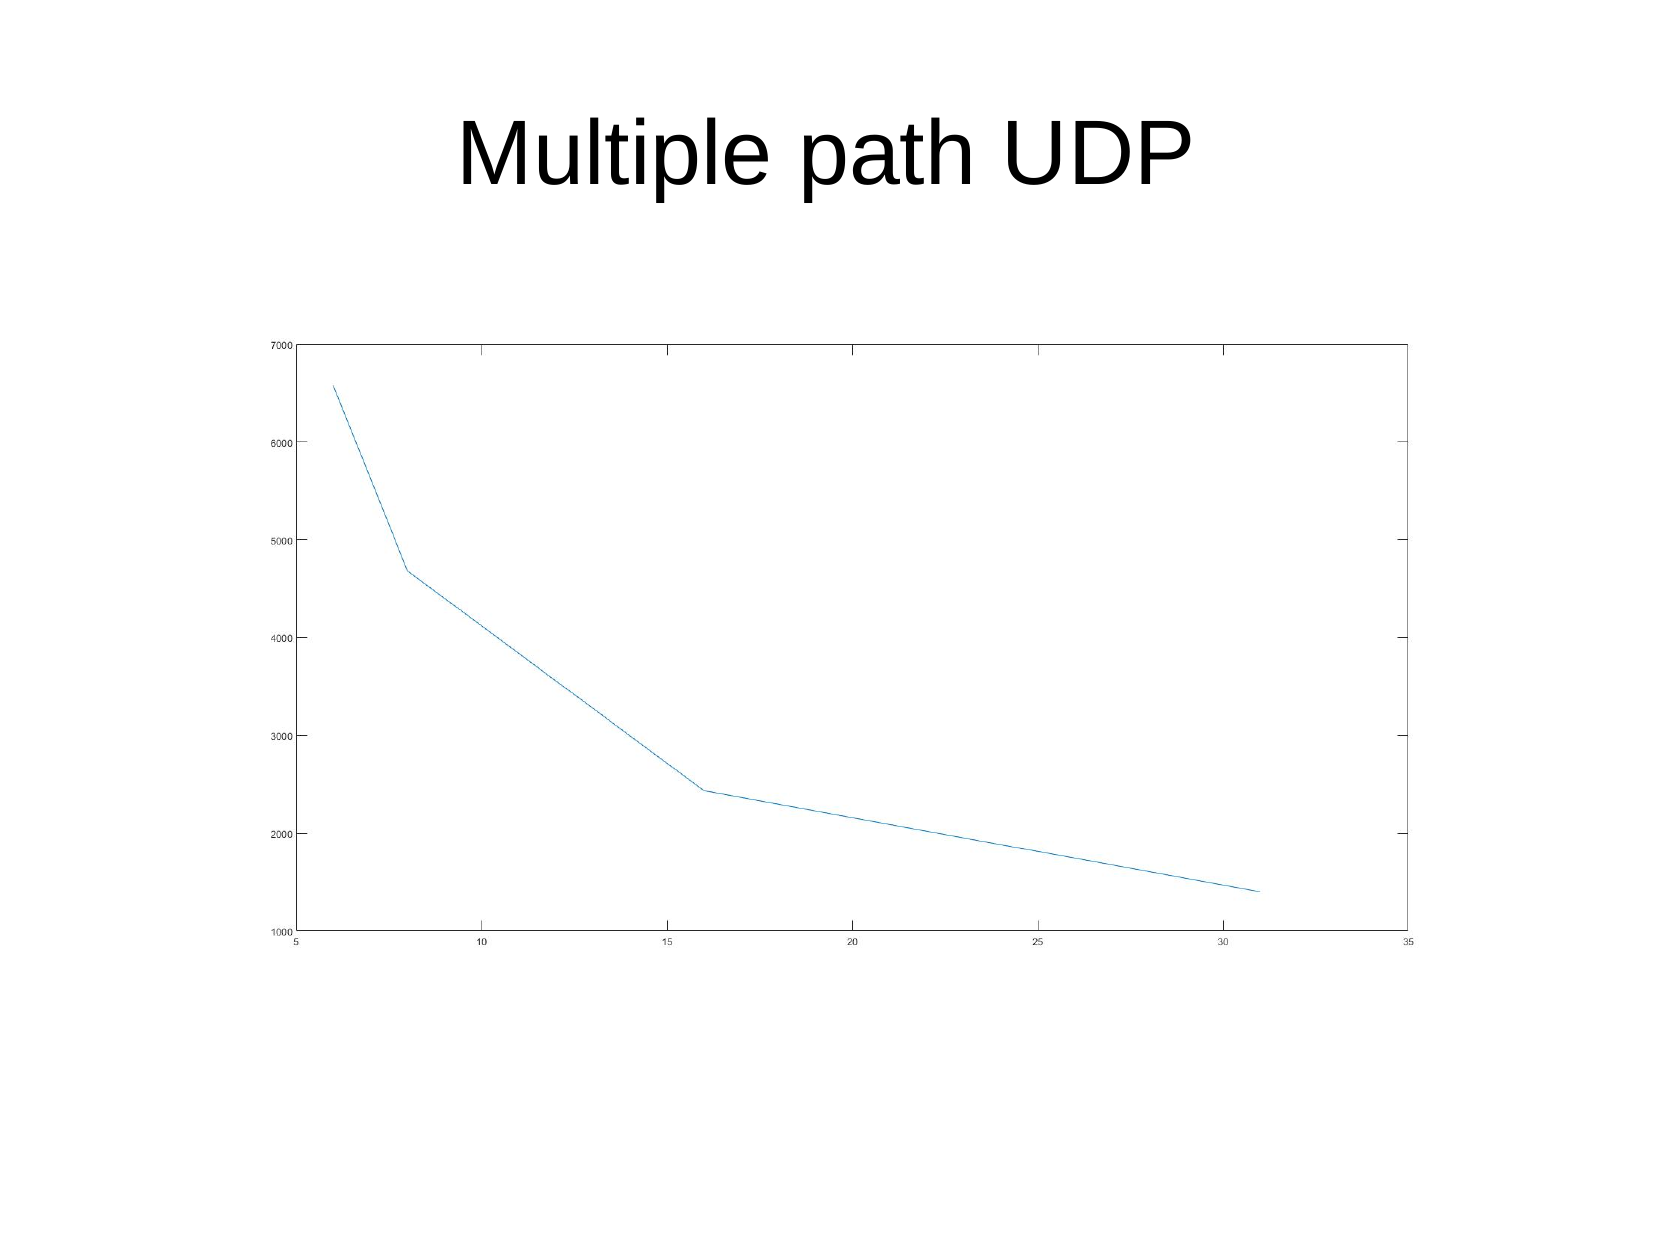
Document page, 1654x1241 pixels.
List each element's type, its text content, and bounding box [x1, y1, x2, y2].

picture [109, 290, 1544, 1010]
title Multiple path UDP [82, 49, 1571, 257]
